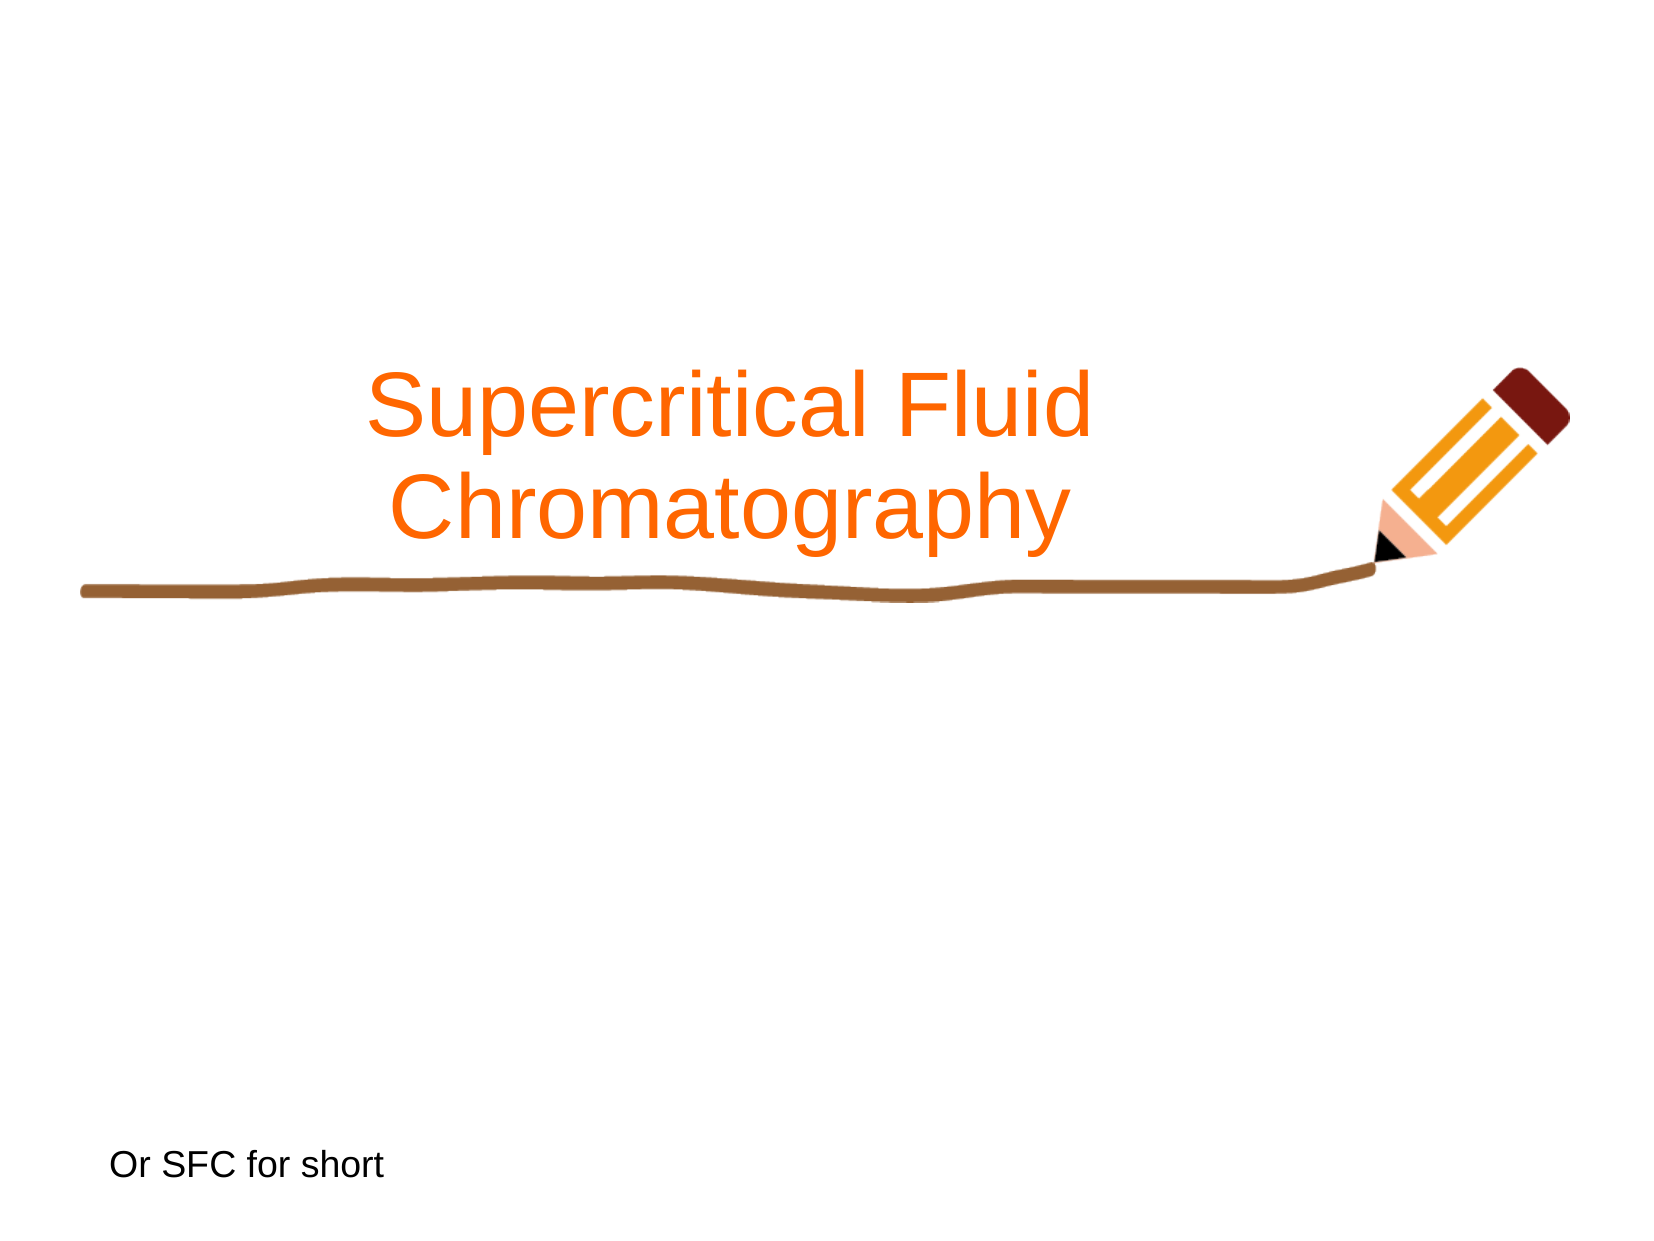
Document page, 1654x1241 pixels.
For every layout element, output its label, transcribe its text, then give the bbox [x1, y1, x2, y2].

title Supercritical Fluid Chromatography [82, 352, 1379, 560]
text_box Or SFC for short [94, 1136, 520, 1193]
picture [80, 367, 1570, 603]
